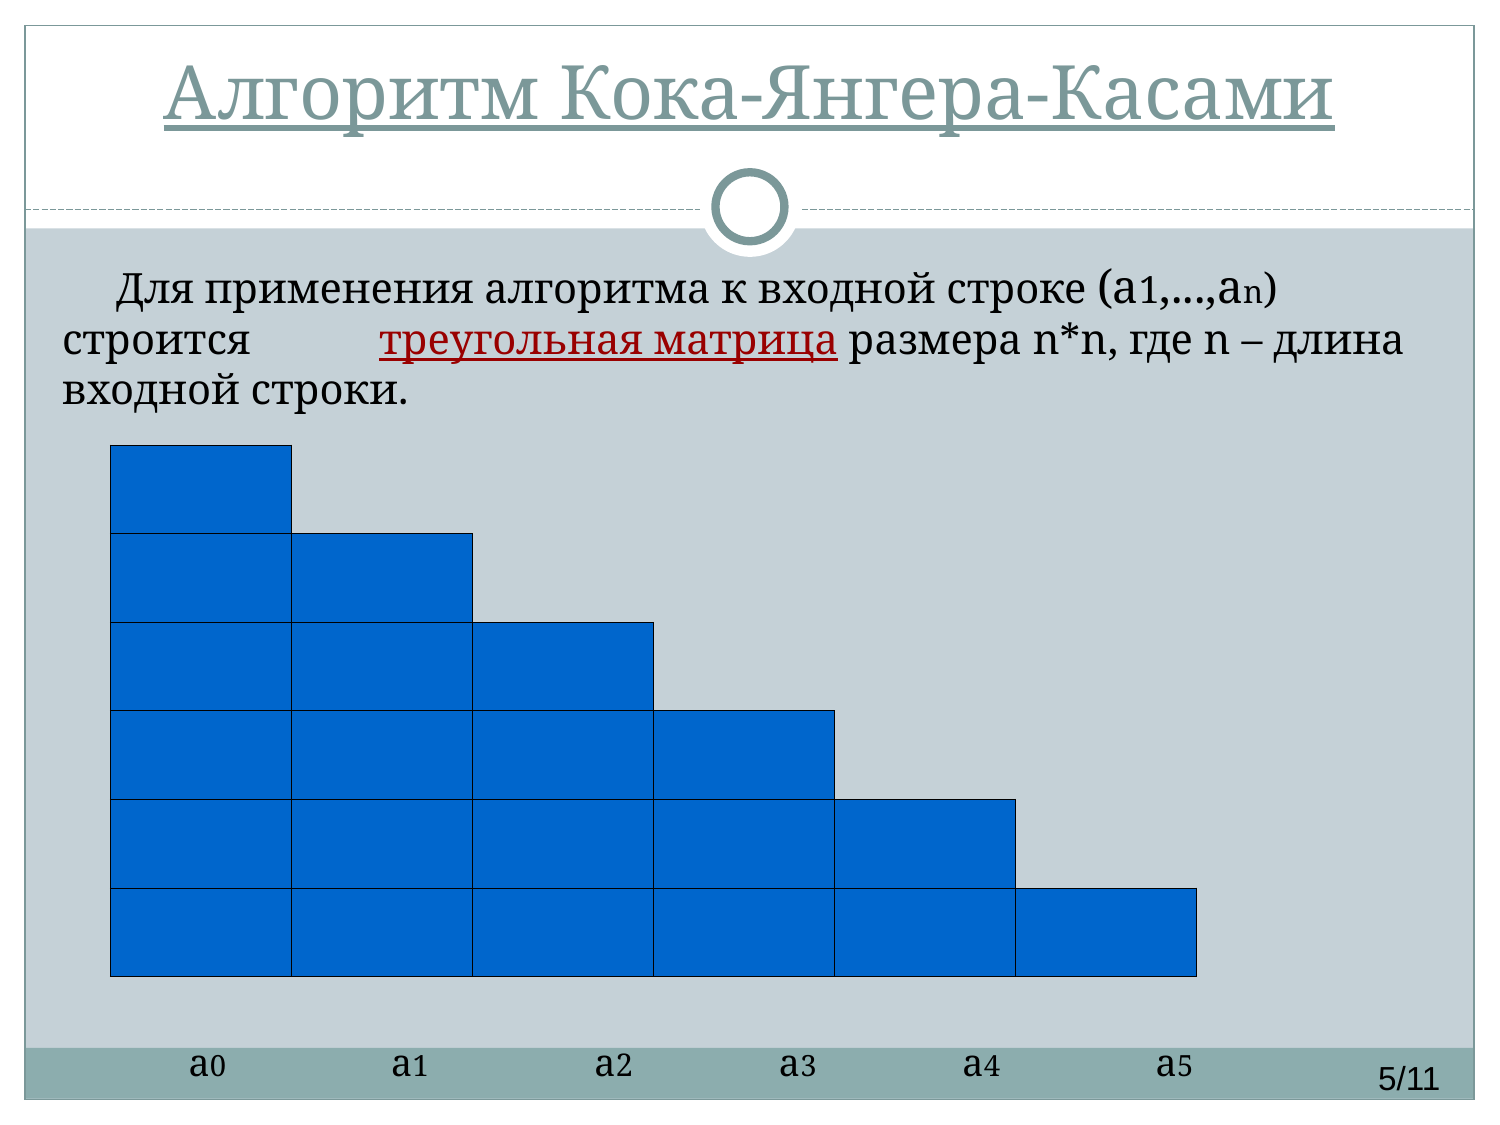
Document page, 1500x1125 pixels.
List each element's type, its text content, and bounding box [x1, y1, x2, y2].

table_cell [111, 623, 291, 710]
table_cell [654, 800, 834, 888]
table_cell [835, 800, 1015, 888]
table_cell [111, 889, 291, 976]
table_cell [473, 711, 653, 799]
table_cell [654, 889, 834, 976]
table_header [653, 445, 834, 533]
table_header [292, 445, 472, 533]
table_cell [1016, 889, 1196, 976]
table_cell [653, 533, 834, 622]
table_cell [473, 623, 653, 710]
table_cell [654, 622, 834, 710]
table_cell [292, 623, 472, 710]
table_cell [292, 800, 472, 888]
table_header [834, 445, 1015, 533]
table_header [111, 446, 291, 533]
table_cell [1015, 533, 1197, 622]
table_cell [292, 534, 472, 622]
table_cell [835, 889, 1015, 976]
table_cell [292, 889, 472, 976]
table_header [1015, 445, 1197, 533]
table_cell [1016, 799, 1197, 888]
table_cell [473, 533, 653, 622]
table_cell [1015, 710, 1197, 799]
table_cell [654, 711, 834, 799]
table_cell [834, 622, 1015, 710]
table_cell [473, 800, 653, 888]
table_cell [473, 889, 653, 976]
table_cell [111, 534, 291, 622]
table_cell [111, 711, 291, 799]
table_cell [1015, 622, 1197, 710]
text_box <номер>/11 [1370, 1053, 1500, 1125]
table_cell [111, 800, 291, 888]
table_cell [835, 710, 1015, 799]
list Для применения алгоритма к входной строке (a1,...,an) строится треугольная матрица размера n*n, где n – длина входной строки. a0 a1 a2 a3 a4 a5 [47, 250, 1445, 1001]
title Алгоритм Кока-Янгера-Касами [49, 37, 1450, 162]
table_header [472, 445, 653, 533]
table_cell [834, 533, 1015, 622]
table_cell [292, 711, 472, 799]
